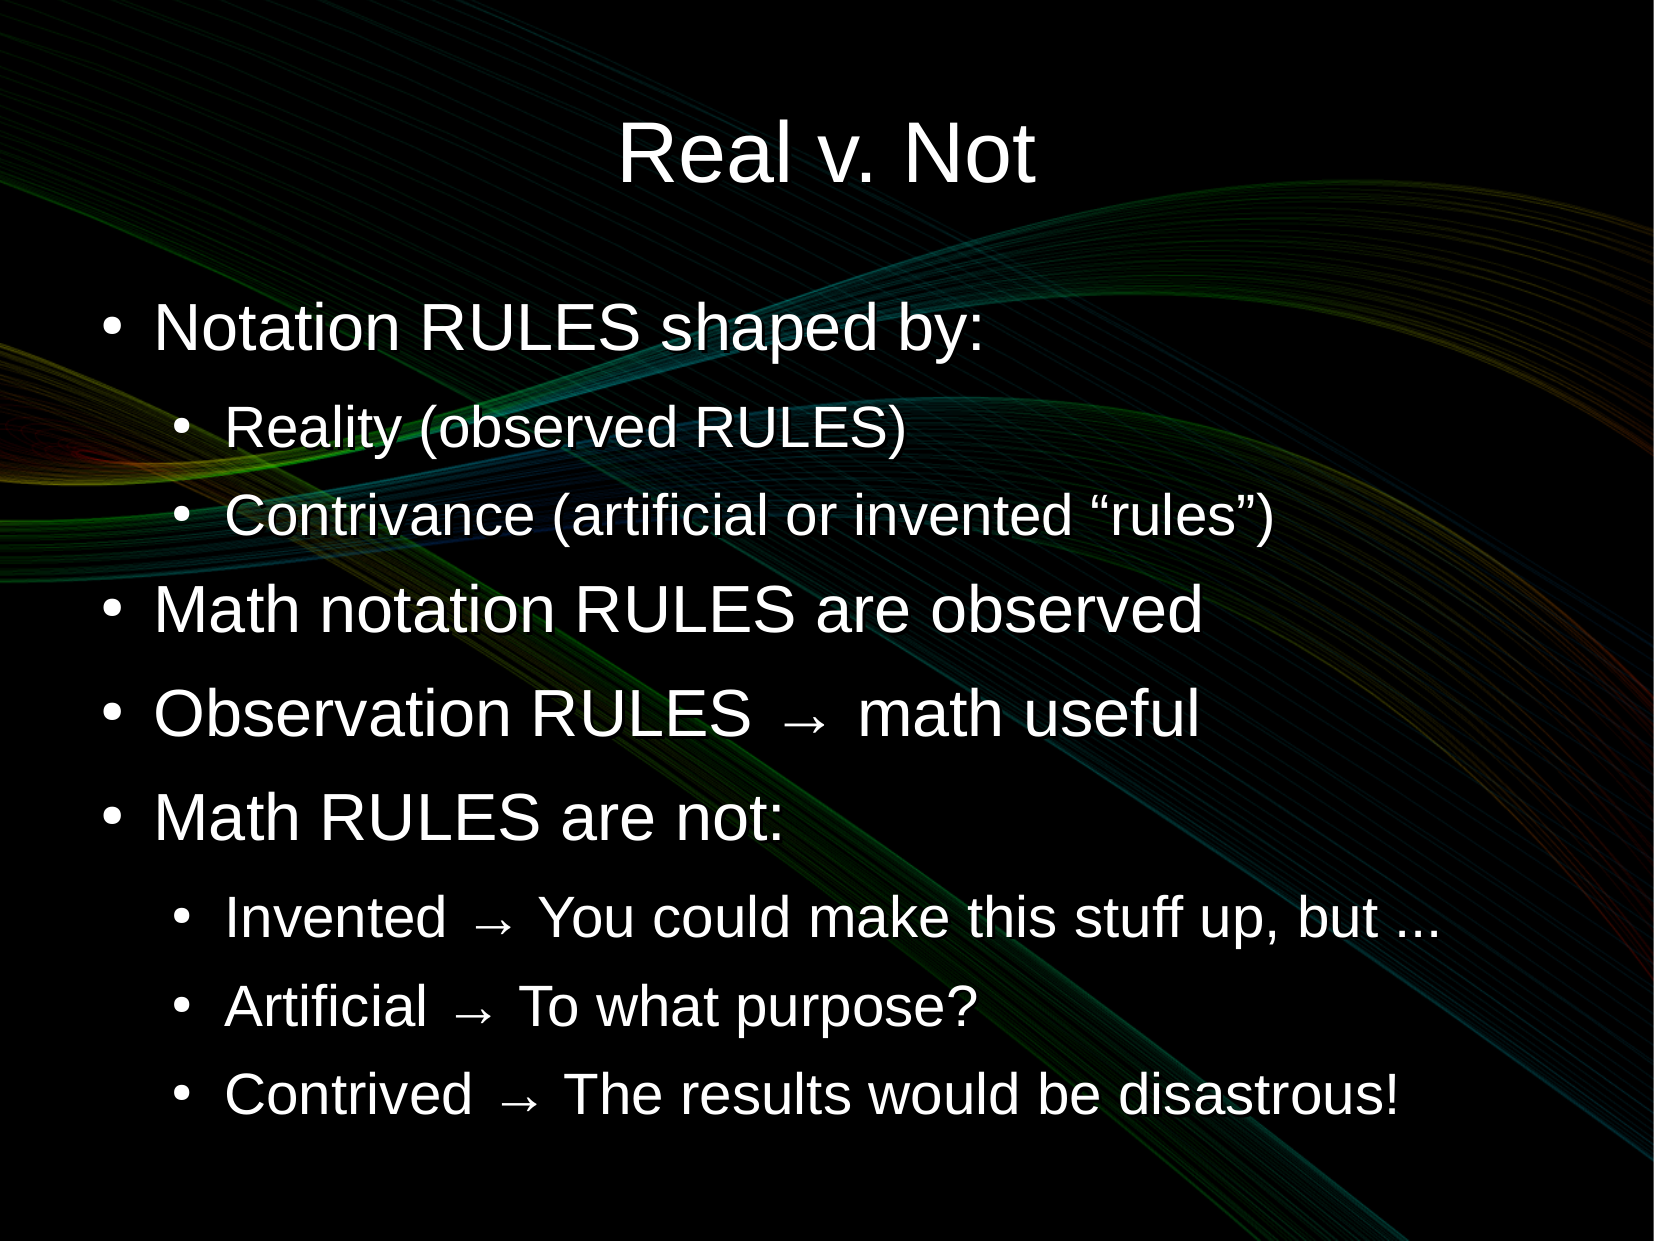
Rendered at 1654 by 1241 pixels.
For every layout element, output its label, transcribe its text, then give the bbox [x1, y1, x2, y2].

list Notation RULES shaped by: Reality (observed RULES) Contrivance (artificial or invented “rules”) Math notation RULES are observed Observation RULES → math useful Math RULES are not: Invented → You could make this stuff up, but ... Artificial → To what purpose? Contrived → The results would be disastrous! [82, 290, 1571, 1128]
picture [0, 0, 1654, 1241]
title Real v. Not [82, 49, 1571, 257]
